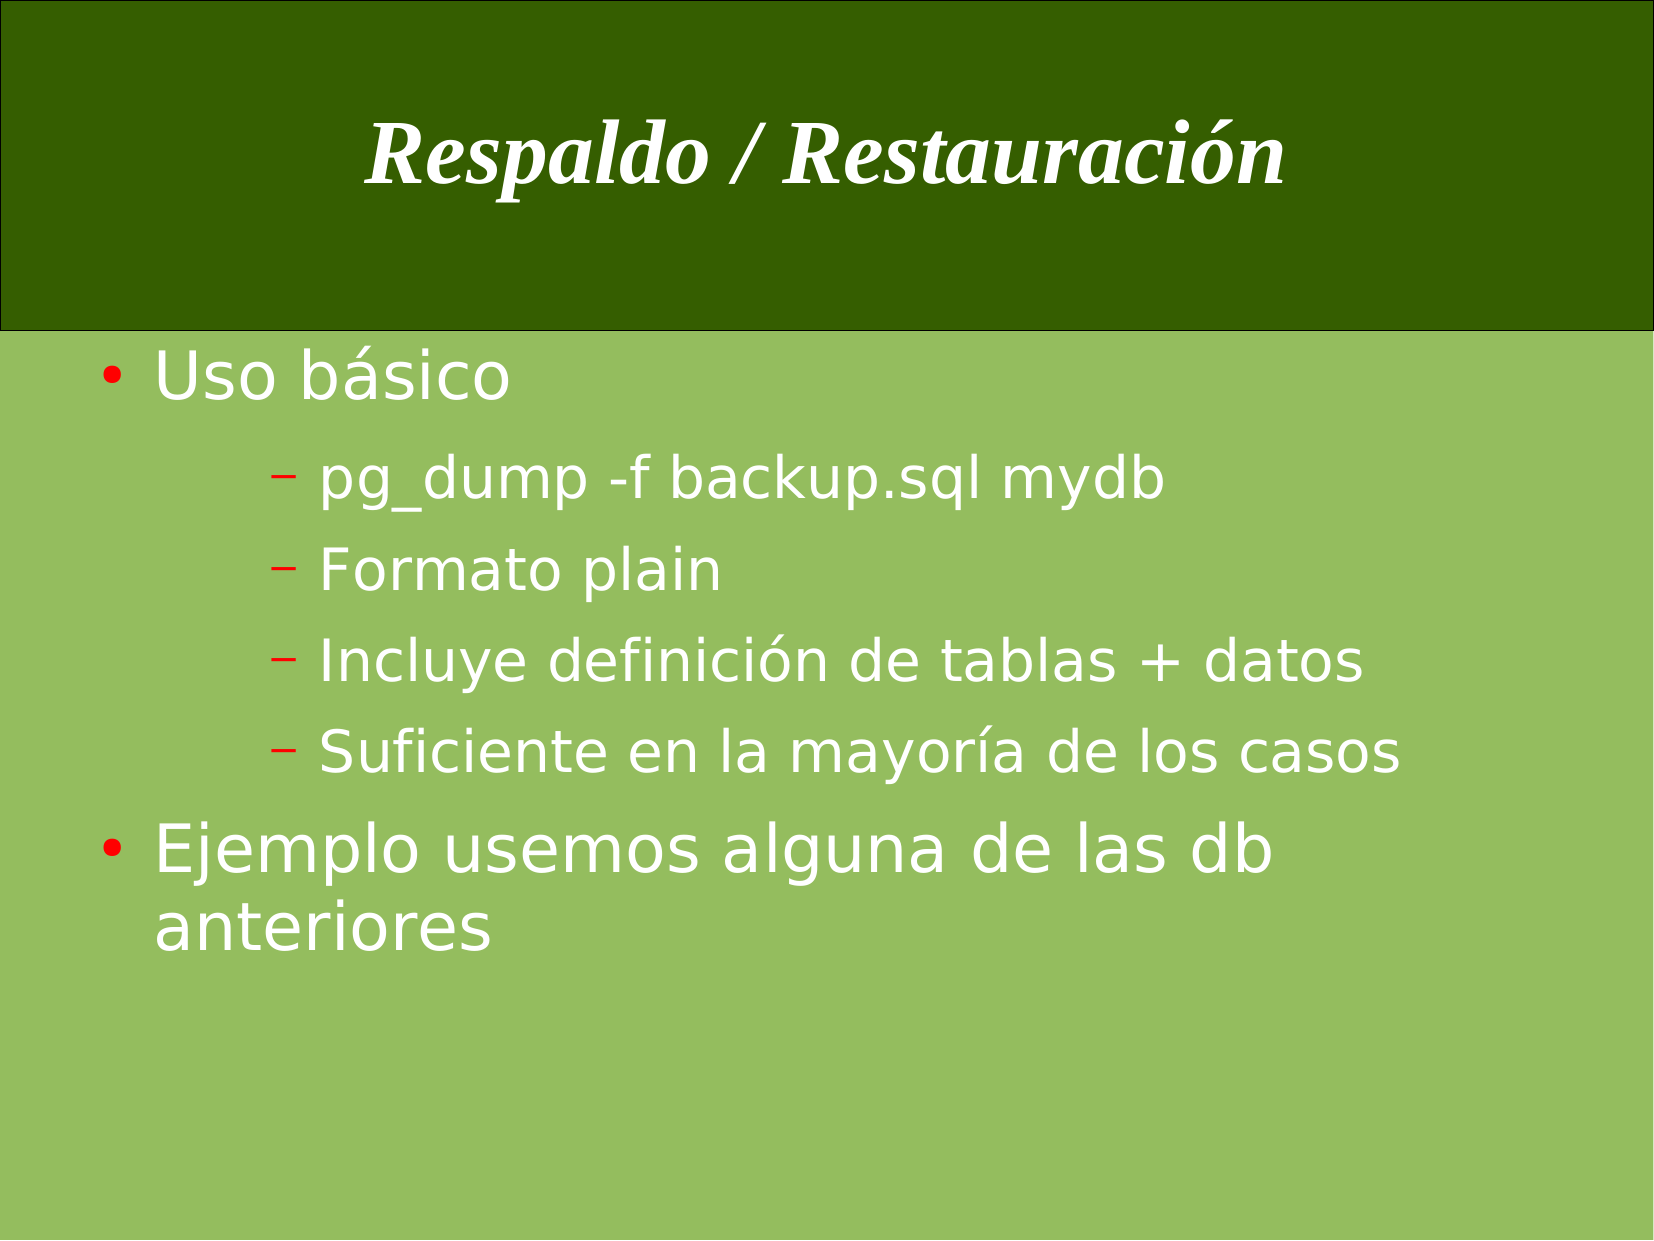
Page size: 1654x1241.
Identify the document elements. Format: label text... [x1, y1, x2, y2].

title Respaldo / Restauración [82, 49, 1571, 257]
list Uso básico pg_dump -f backup.sql mydb Formato plain Incluye definición de tablas + datos Suficiente en la mayoría de los casos Ejemplo usemos alguna de las db anteriores [82, 337, 1571, 1057]
